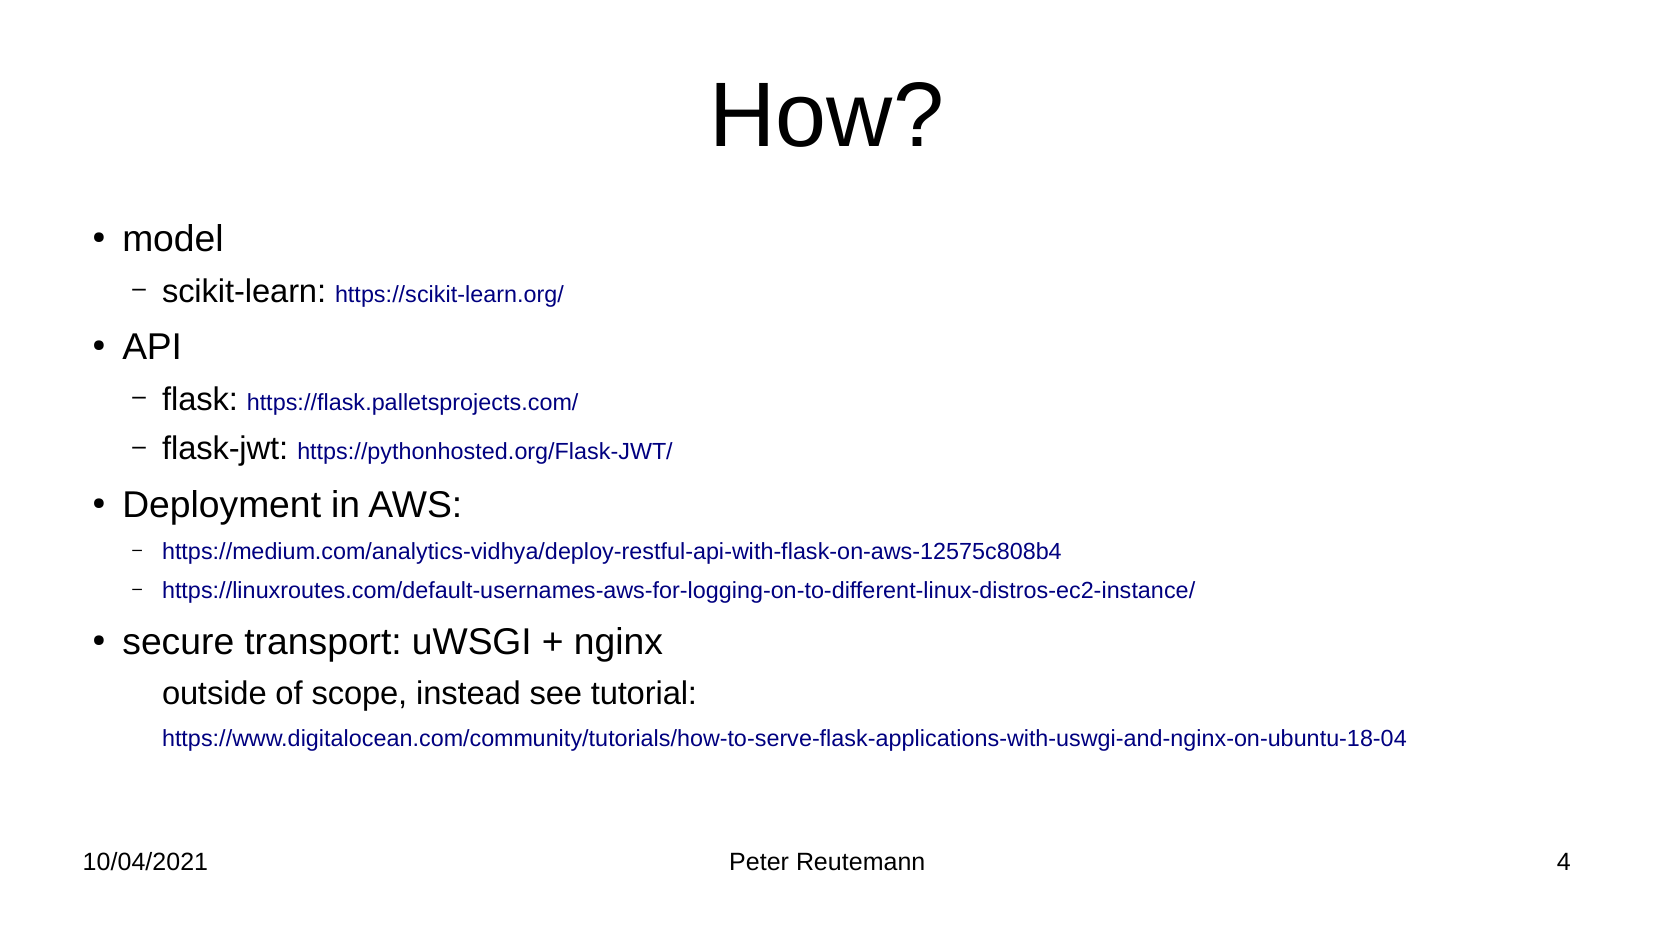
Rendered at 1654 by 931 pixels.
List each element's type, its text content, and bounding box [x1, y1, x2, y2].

title How? [82, 37, 1571, 193]
list model scikit-learn: https://scikit-learn.org/ API flask: https://flask.palletsprojects.com/ flask-jwt: https://pythonhosted.org/Flask-JWT/ Deployment in AWS: https://medium.com/analytics-vidhya/deploy-restful-api-with-flask-on-aws-12575c808b4 https://linuxroutes.com/default-usernames-aws-for-logging-on-to-different-linux-distros-ec2-instance/ secure transport: uWSGI + nginx outside of scope, instead see tutorial: https://www.digitalocean.com/community/tutorials/how-to-serve-flask-applications-with-uswgi-and-nginx-on-ubuntu-18-04 [82, 217, 1571, 758]
